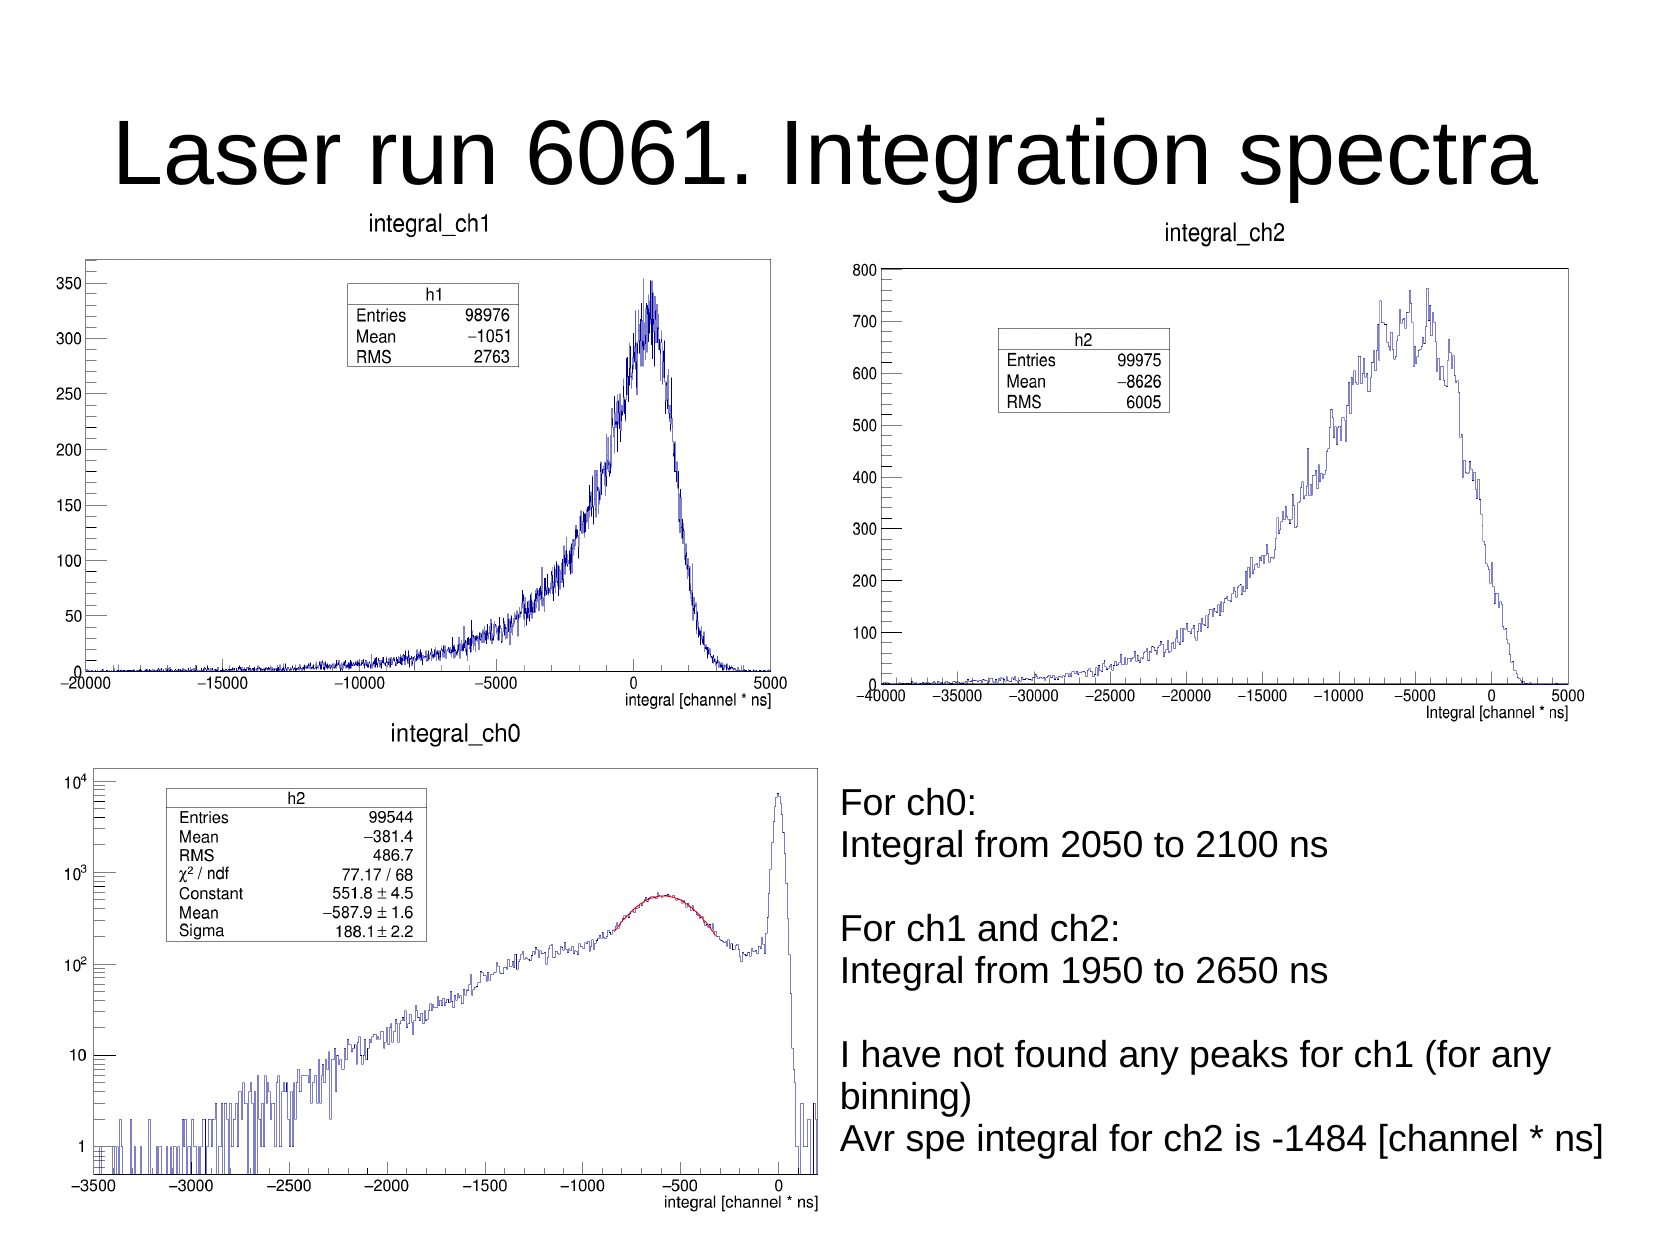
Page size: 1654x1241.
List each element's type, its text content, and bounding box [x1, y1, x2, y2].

title Laser run 6061. Integration spectra [82, 49, 1571, 216]
text_box For ch0: Integral from 2050 to 2100 ns For ch1 and ch2: Integral from 1950 to 2650 ns I have not found any peaks for ch1 (for any binning) Avr spe integral for ch2 is -1484 [channel * ns] [825, 774, 1636, 1167]
picture [0, 207, 1654, 1225]
